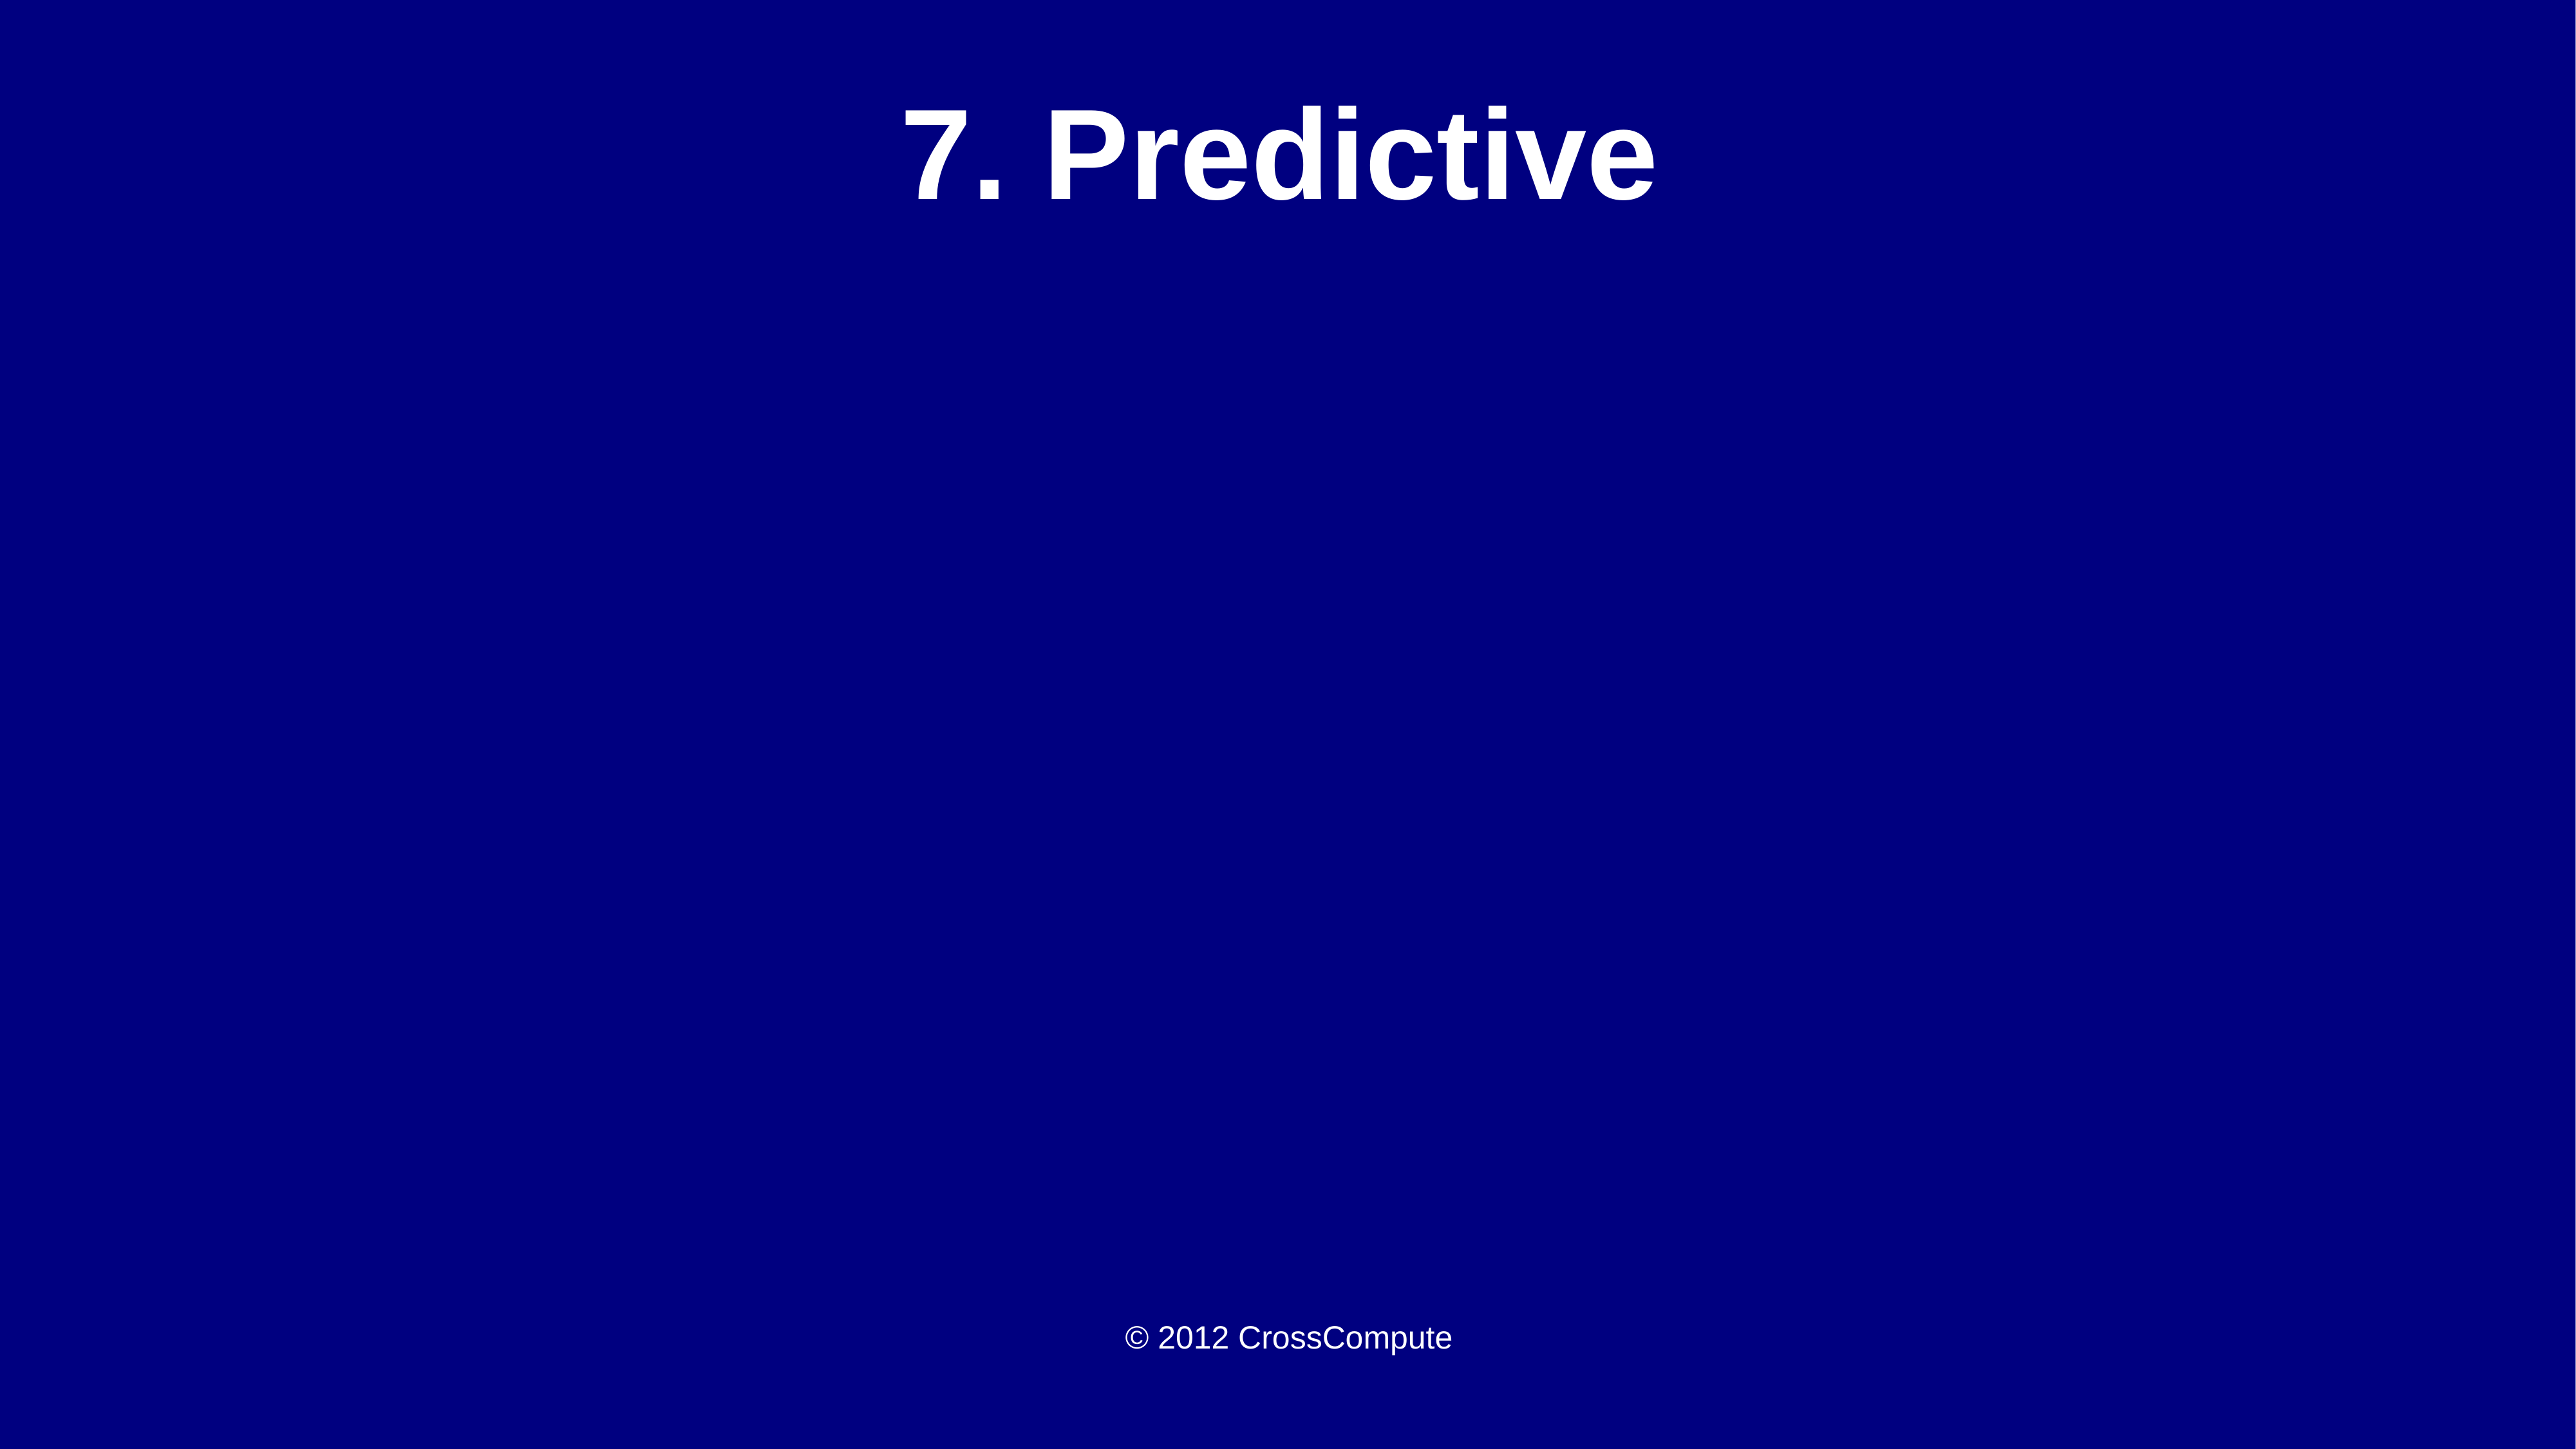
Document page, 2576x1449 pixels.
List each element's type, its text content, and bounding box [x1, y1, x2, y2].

title 7. Predictive [72, 19, 2488, 290]
